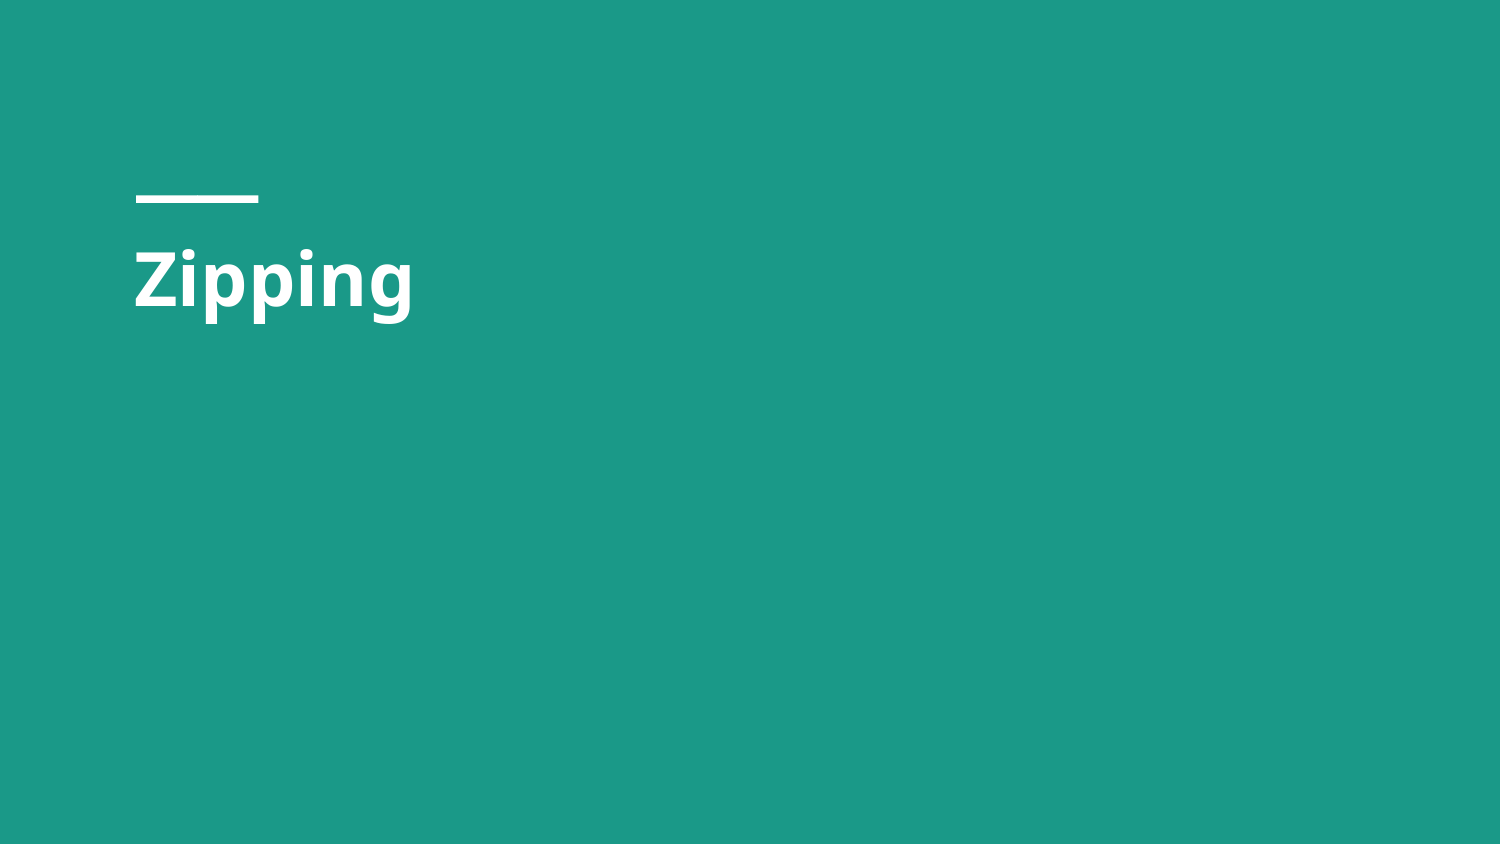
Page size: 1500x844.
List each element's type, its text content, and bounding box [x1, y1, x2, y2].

title Zipping [119, 216, 1381, 466]
